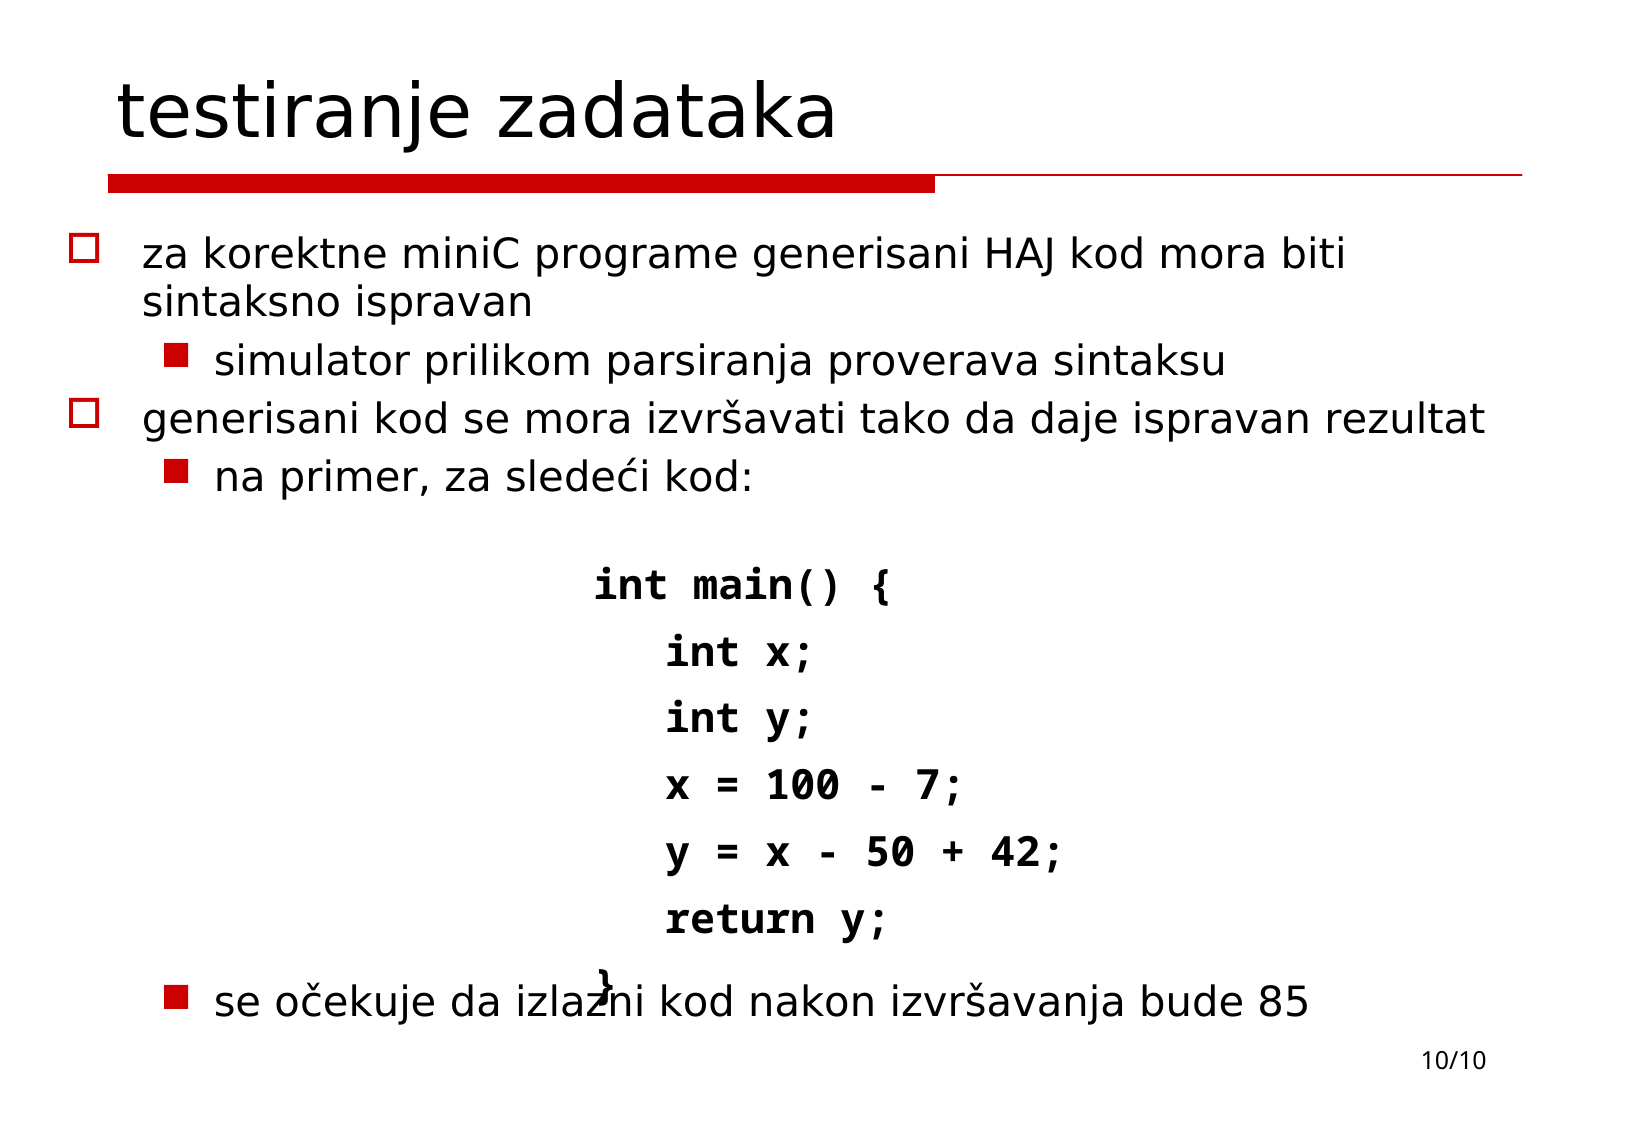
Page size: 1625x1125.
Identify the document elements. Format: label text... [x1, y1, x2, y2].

list int main() { int x; int y; x = 100 - 7; y = x - 50 + 42; return y; } [502, 546, 1092, 985]
title testiranje zadataka [101, 56, 1524, 163]
list za korektne miniC programe generisani HAJ kod mora biti sintaksno ispravan simulator prilikom parsiranja proverava sintaksu generisani kod se mora izvršavati tako da daje ispravan rezultat na primer, za sledeći kod: se očekuje da izlazni kod nakon izvršavanja bude 85 [50, 222, 1544, 1080]
